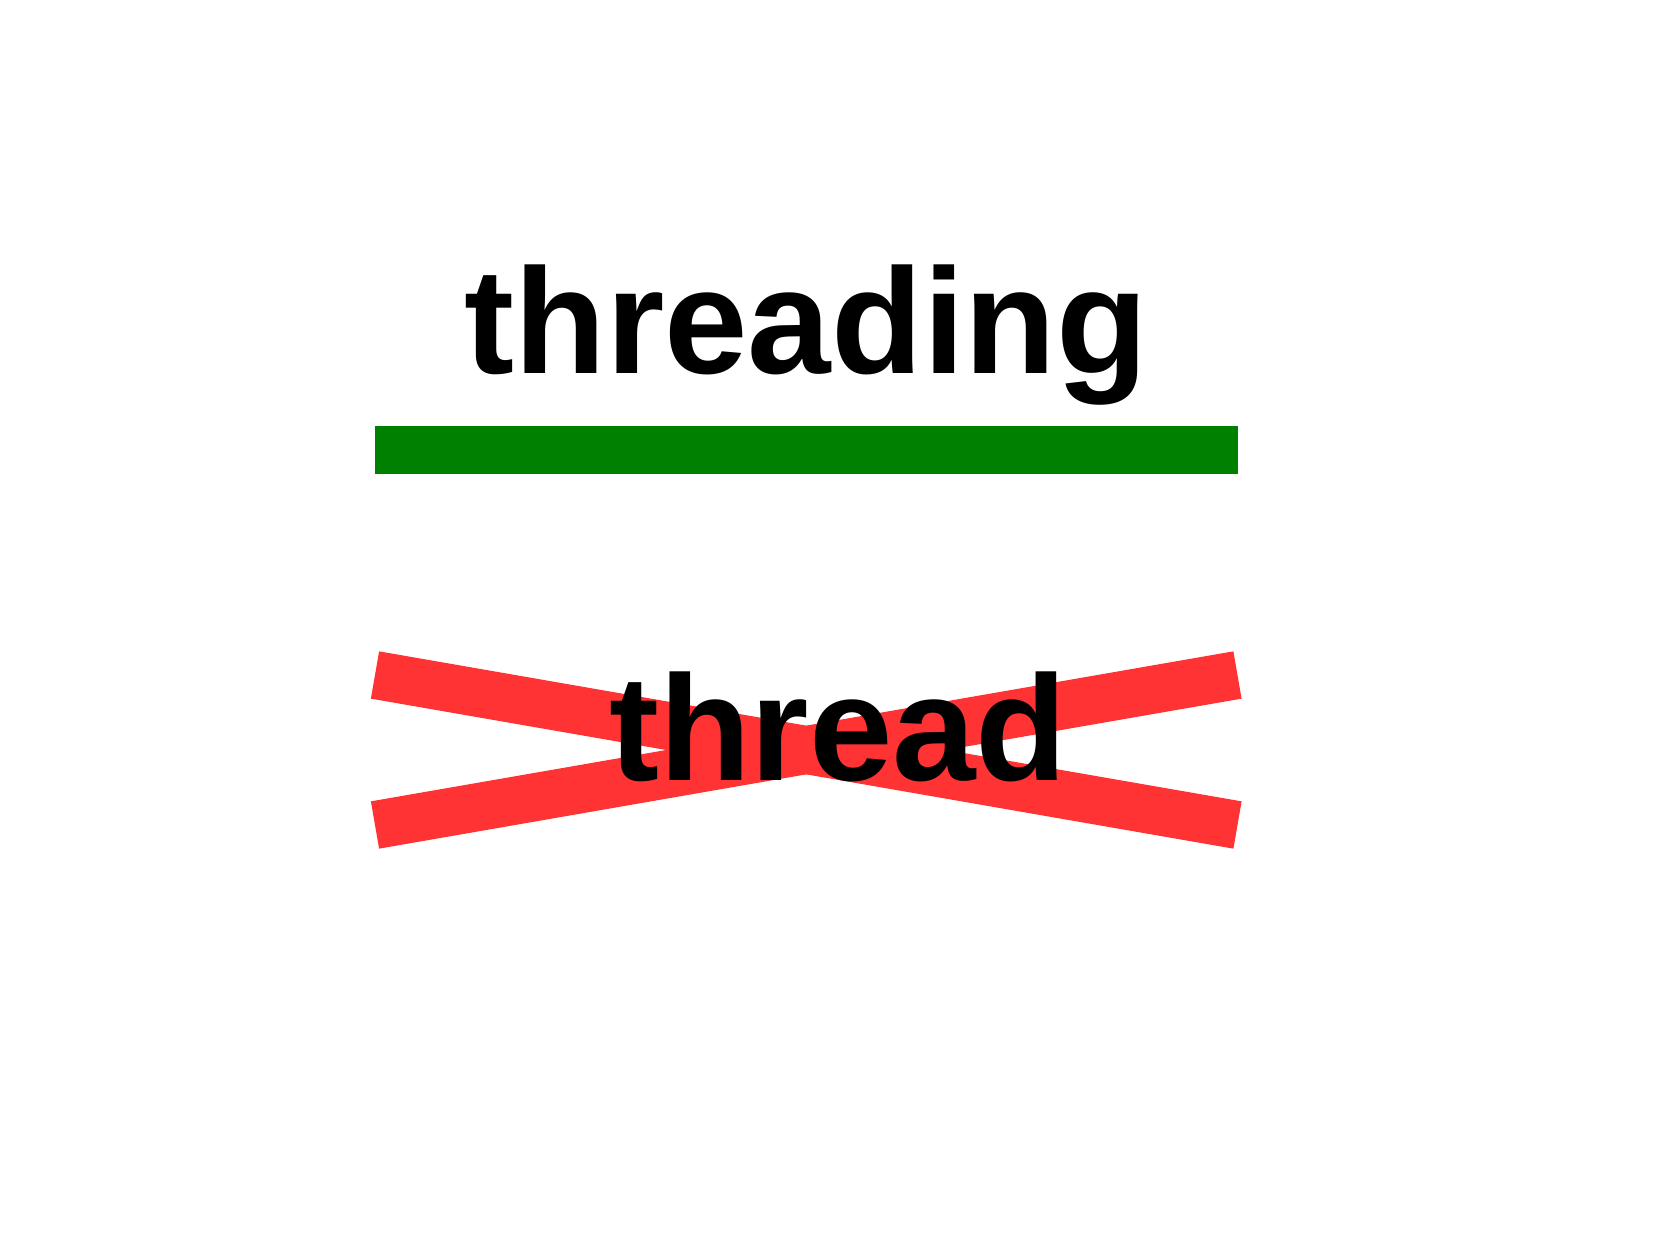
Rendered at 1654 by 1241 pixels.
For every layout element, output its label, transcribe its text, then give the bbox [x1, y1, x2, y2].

text_box threading [450, 230, 1164, 413]
text_box thread [594, 637, 1084, 820]
